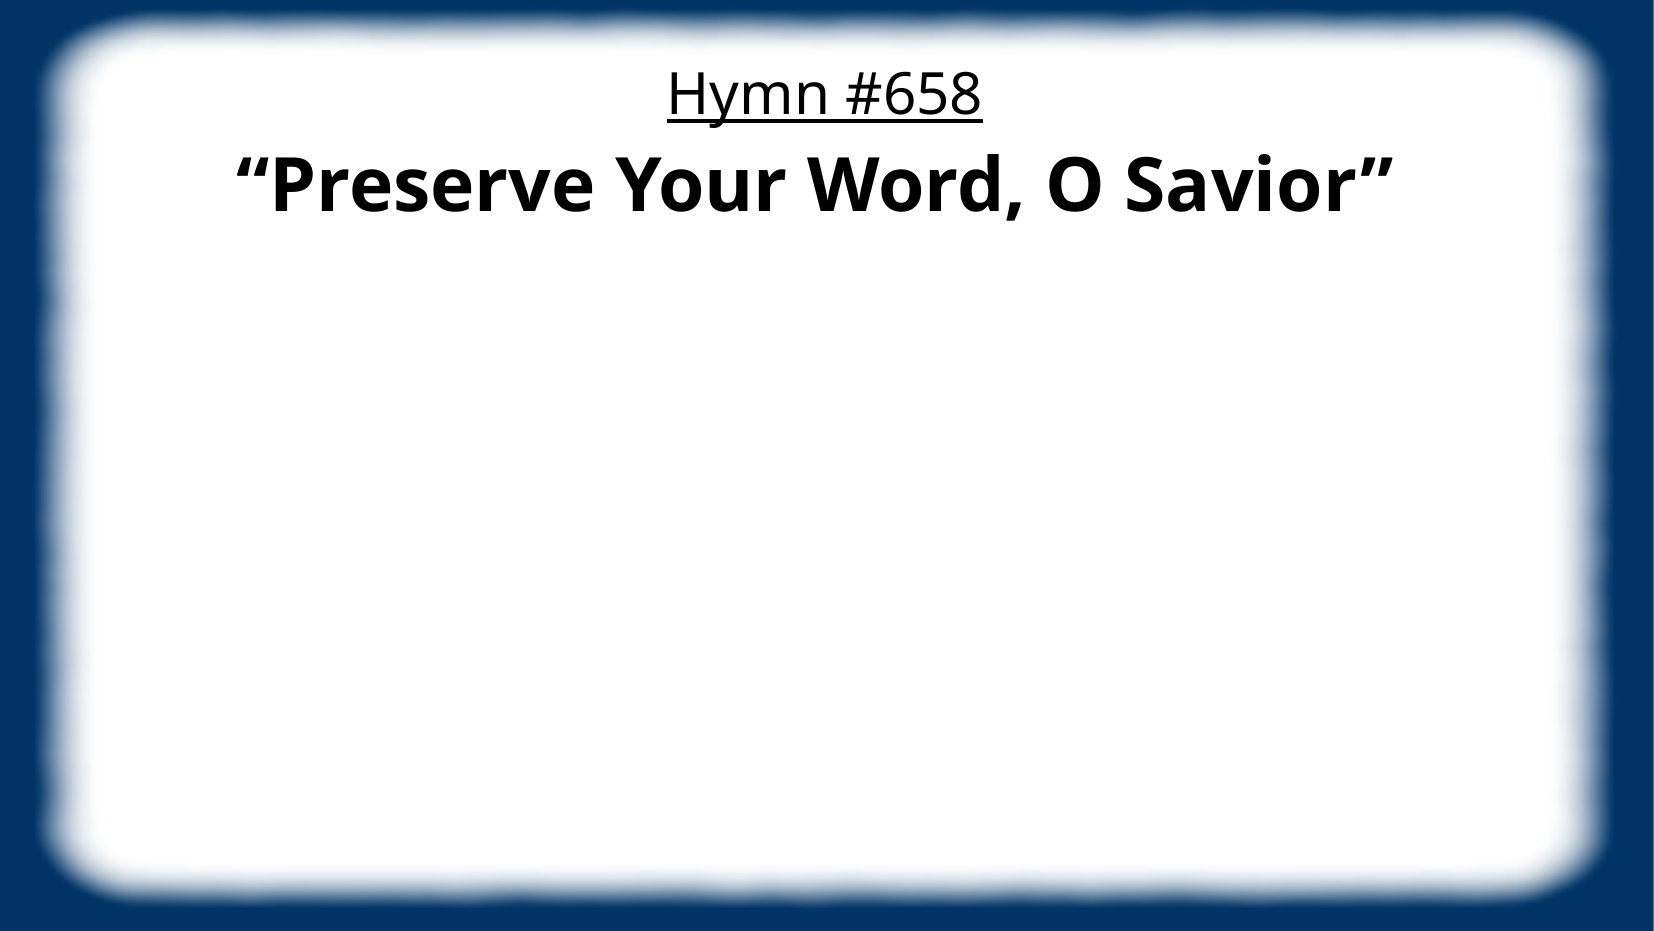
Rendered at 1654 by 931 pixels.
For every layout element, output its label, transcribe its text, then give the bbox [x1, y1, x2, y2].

text_box Hymn #658 “Preserve Your Word, O Savior” [45, 45, 1606, 237]
picture [0, 0, 1654, 931]
